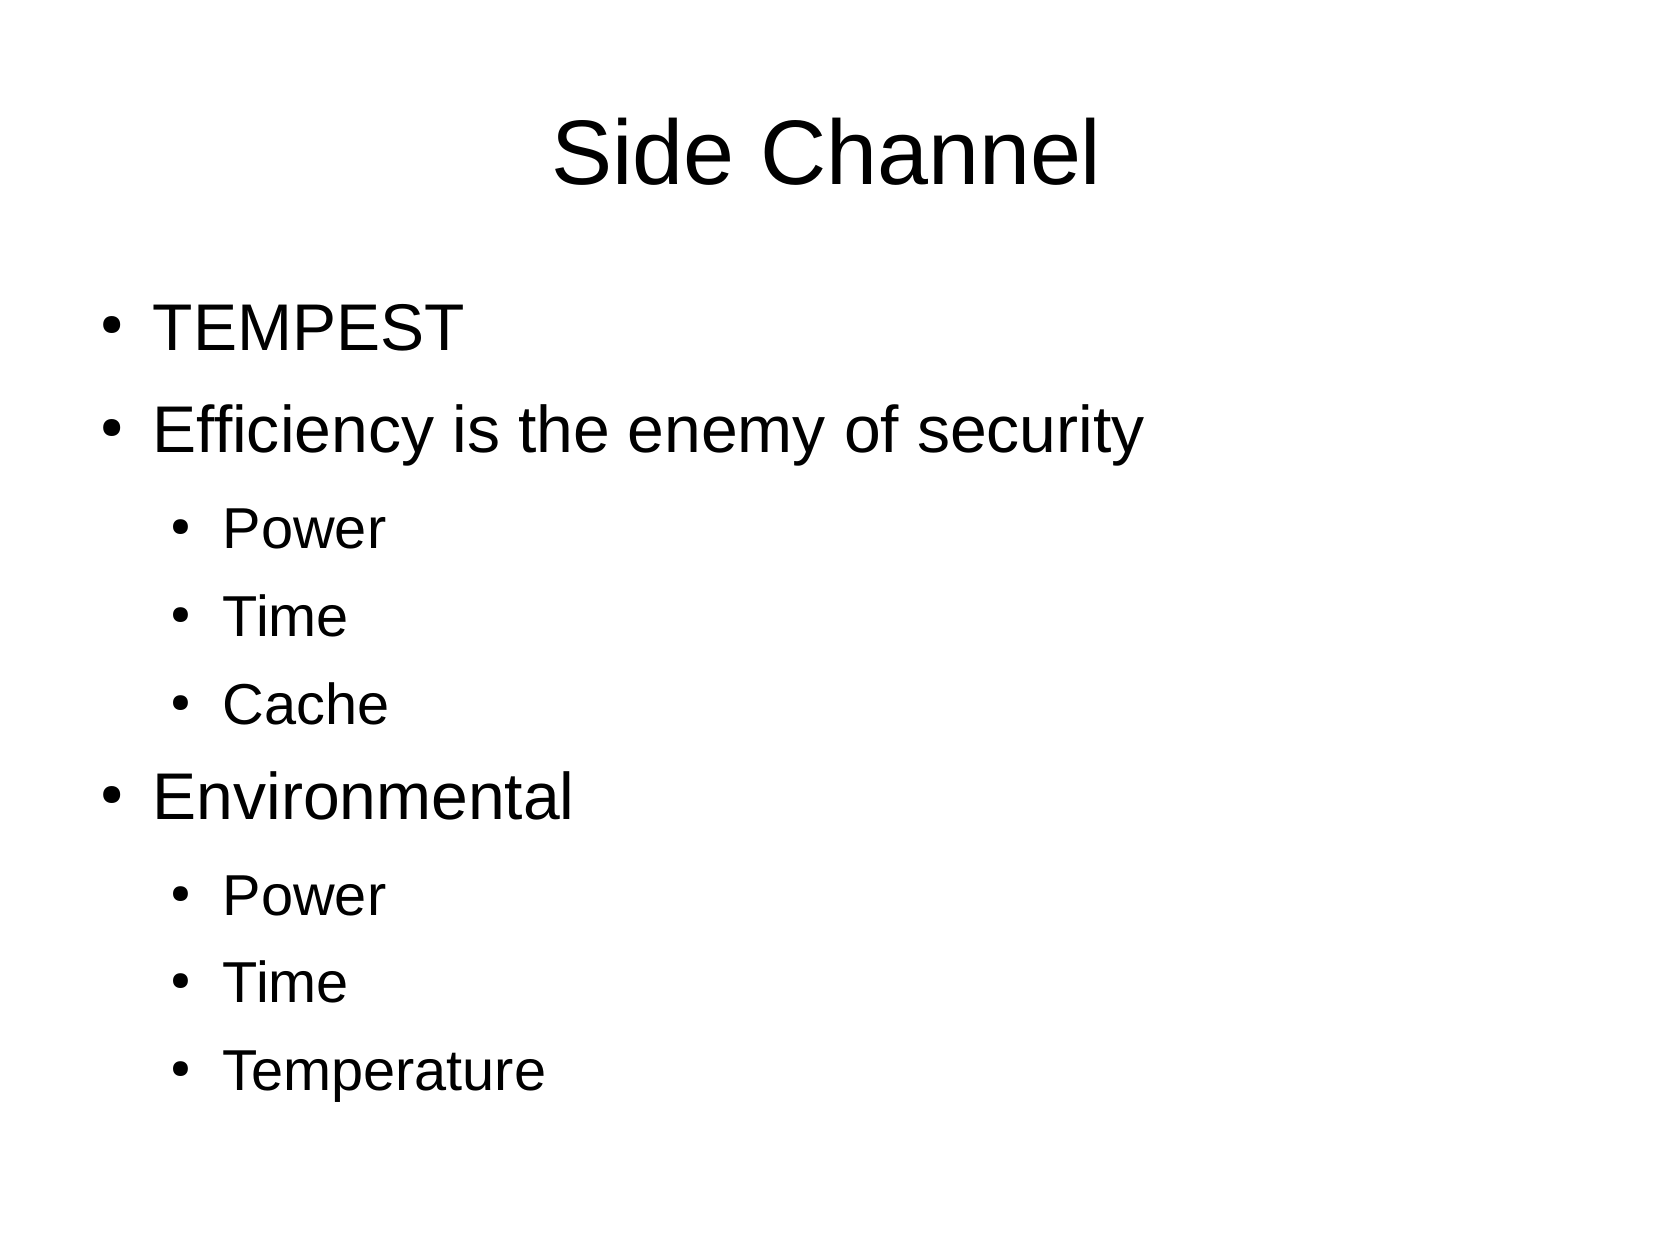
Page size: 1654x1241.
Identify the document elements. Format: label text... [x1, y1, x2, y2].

list TEMPEST Efficiency is the enemy of security Power Time Cache Environmental Power Time Temperature [82, 290, 1571, 1109]
title Side Channel [82, 56, 1571, 250]
